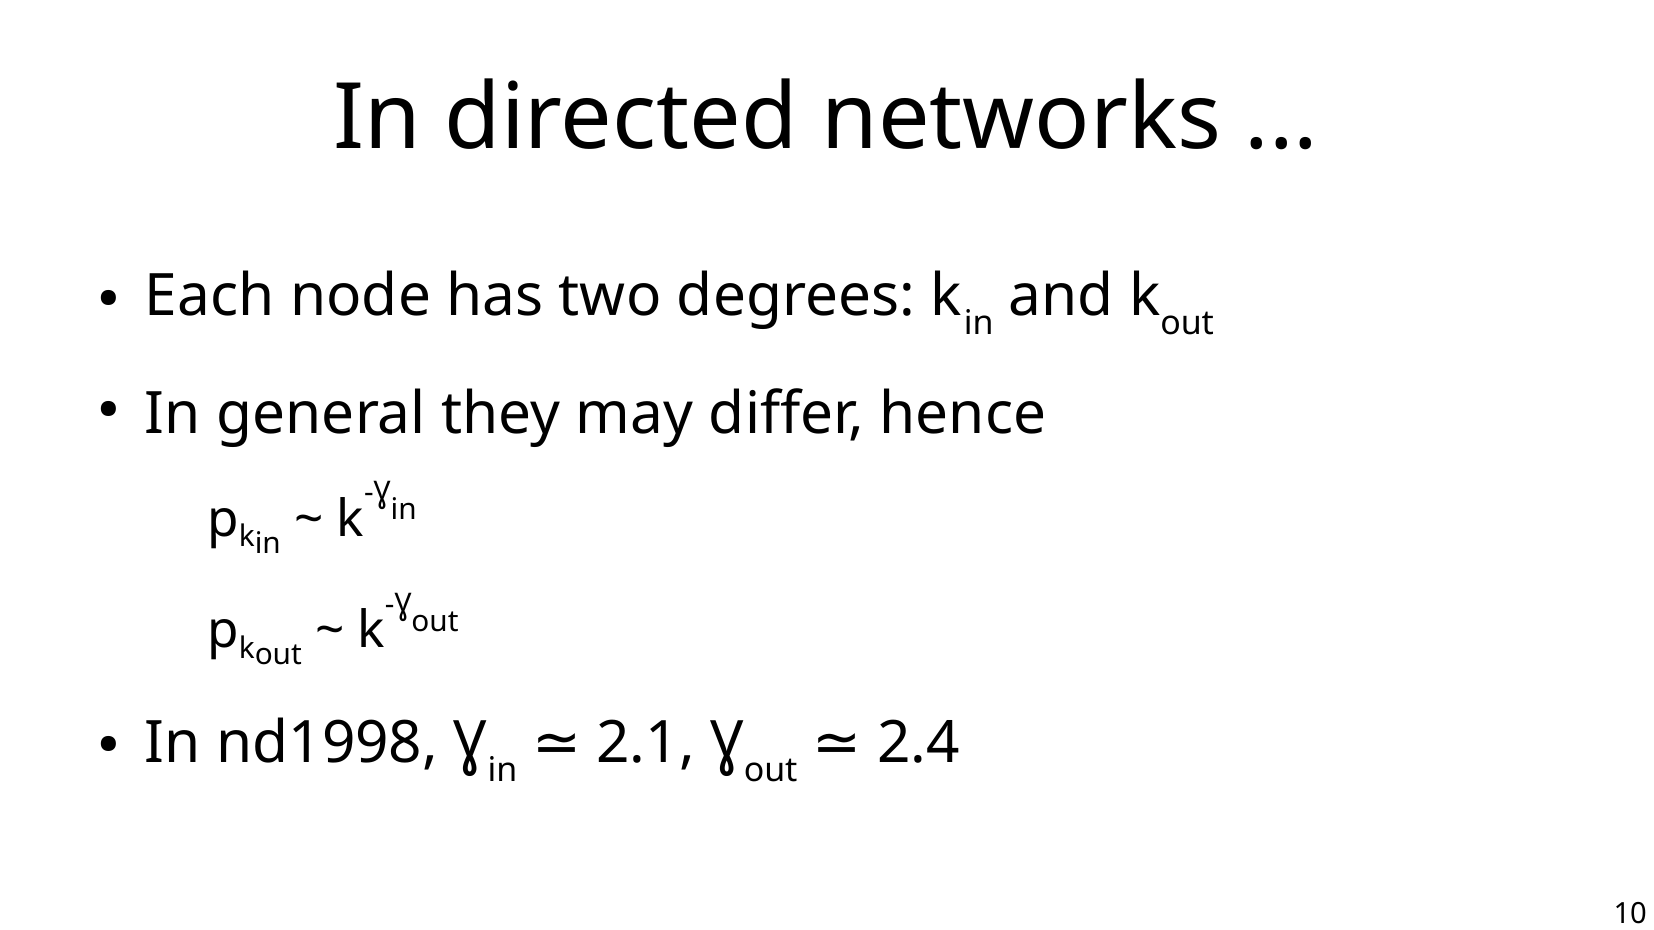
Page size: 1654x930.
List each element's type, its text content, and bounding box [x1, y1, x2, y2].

title In directed networks ... [82, 1, 1571, 225]
list Each node has two degrees: kin and kout In general they may differ, hence pkin ~ k-Ɣin pkout ~ k-Ɣout In nd1998, Ɣin ≃ 2.1, Ɣout ≃ 2.4 [82, 252, 1571, 793]
